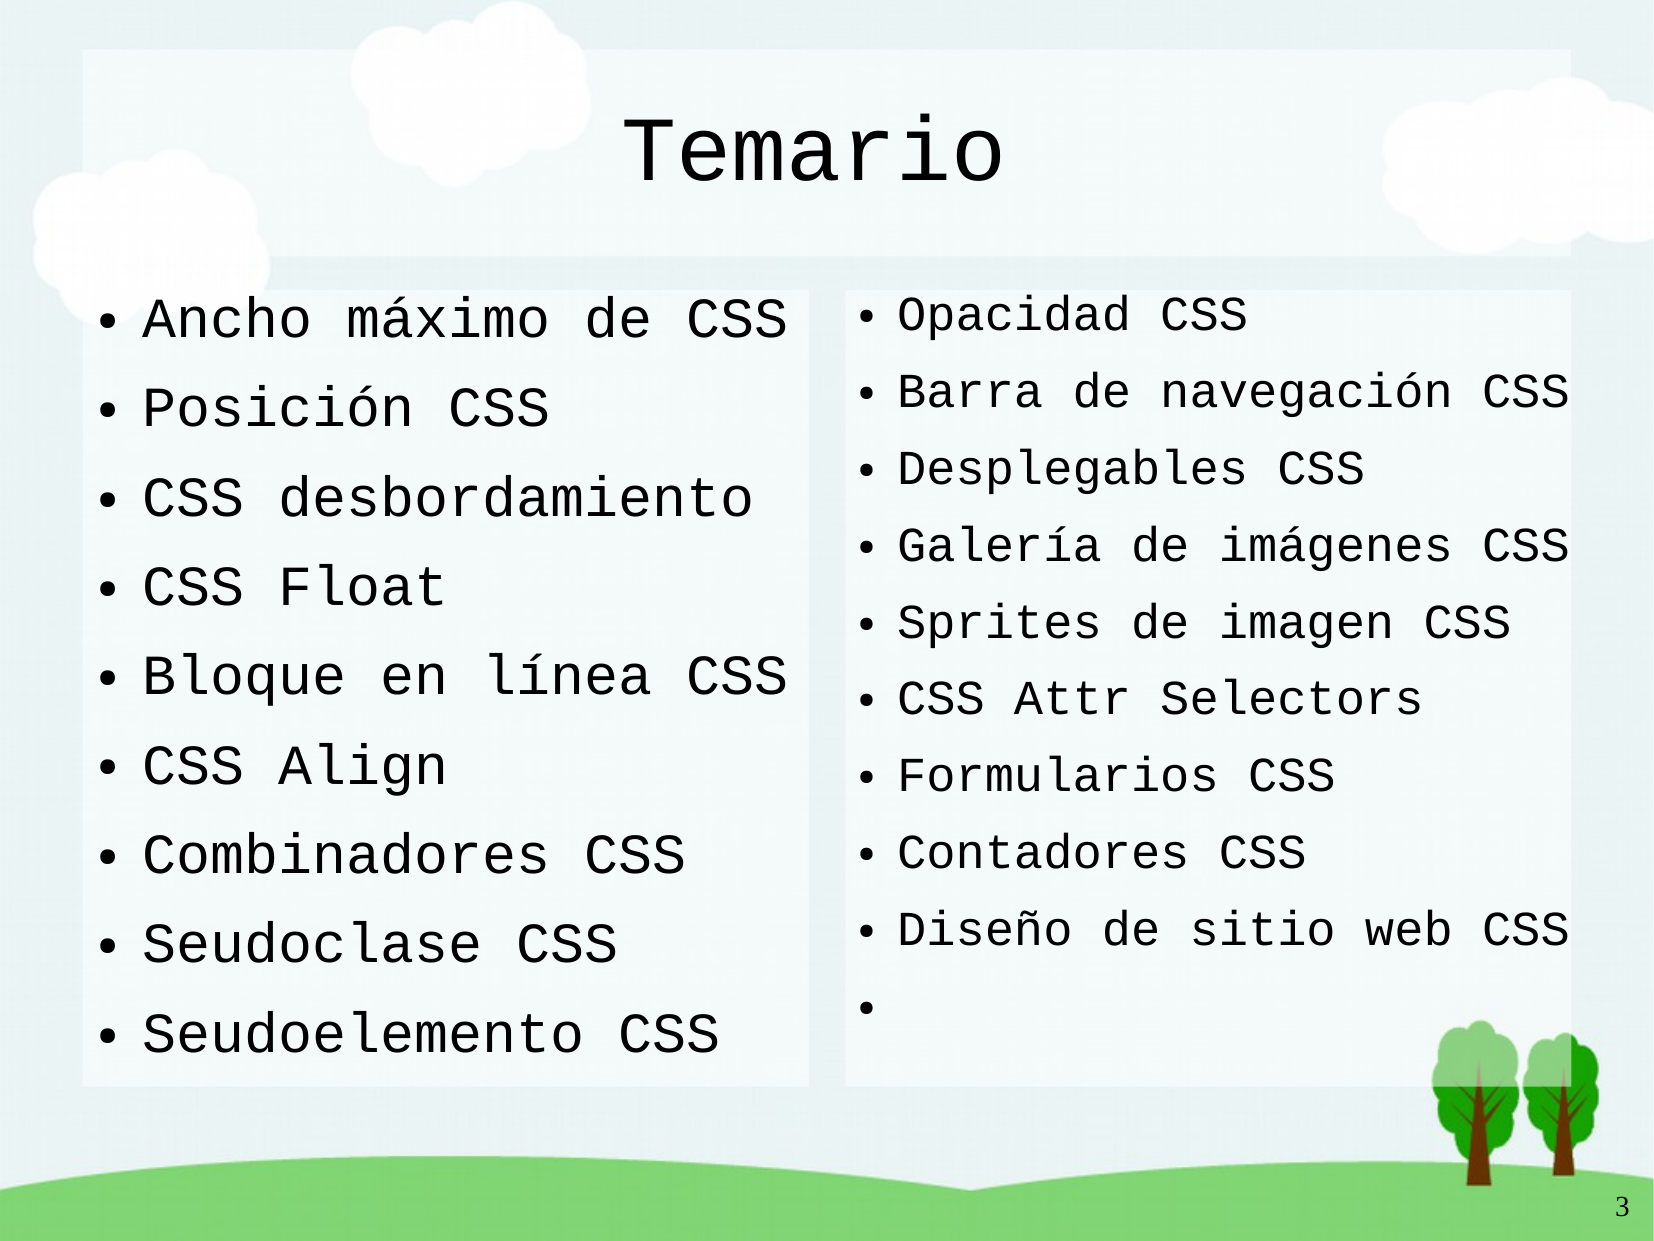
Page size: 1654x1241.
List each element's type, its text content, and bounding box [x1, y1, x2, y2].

list Opacidad CSS Barra de navegación CSS Desplegables CSS Galería de imágenes CSS Sprites de imagen CSS CSS Attr Selectors Formularios CSS Contadores CSS Diseño de sitio web CSS [845, 290, 1572, 1087]
list Ancho máximo de CSS Posición CSS CSS desbordamiento CSS Float Bloque en línea CSS CSS Align Combinadores CSS Seudoclase CSS Seudoelemento CSS [82, 290, 809, 1087]
picture [0, 0, 1654, 1241]
title Temario [82, 49, 1571, 257]
